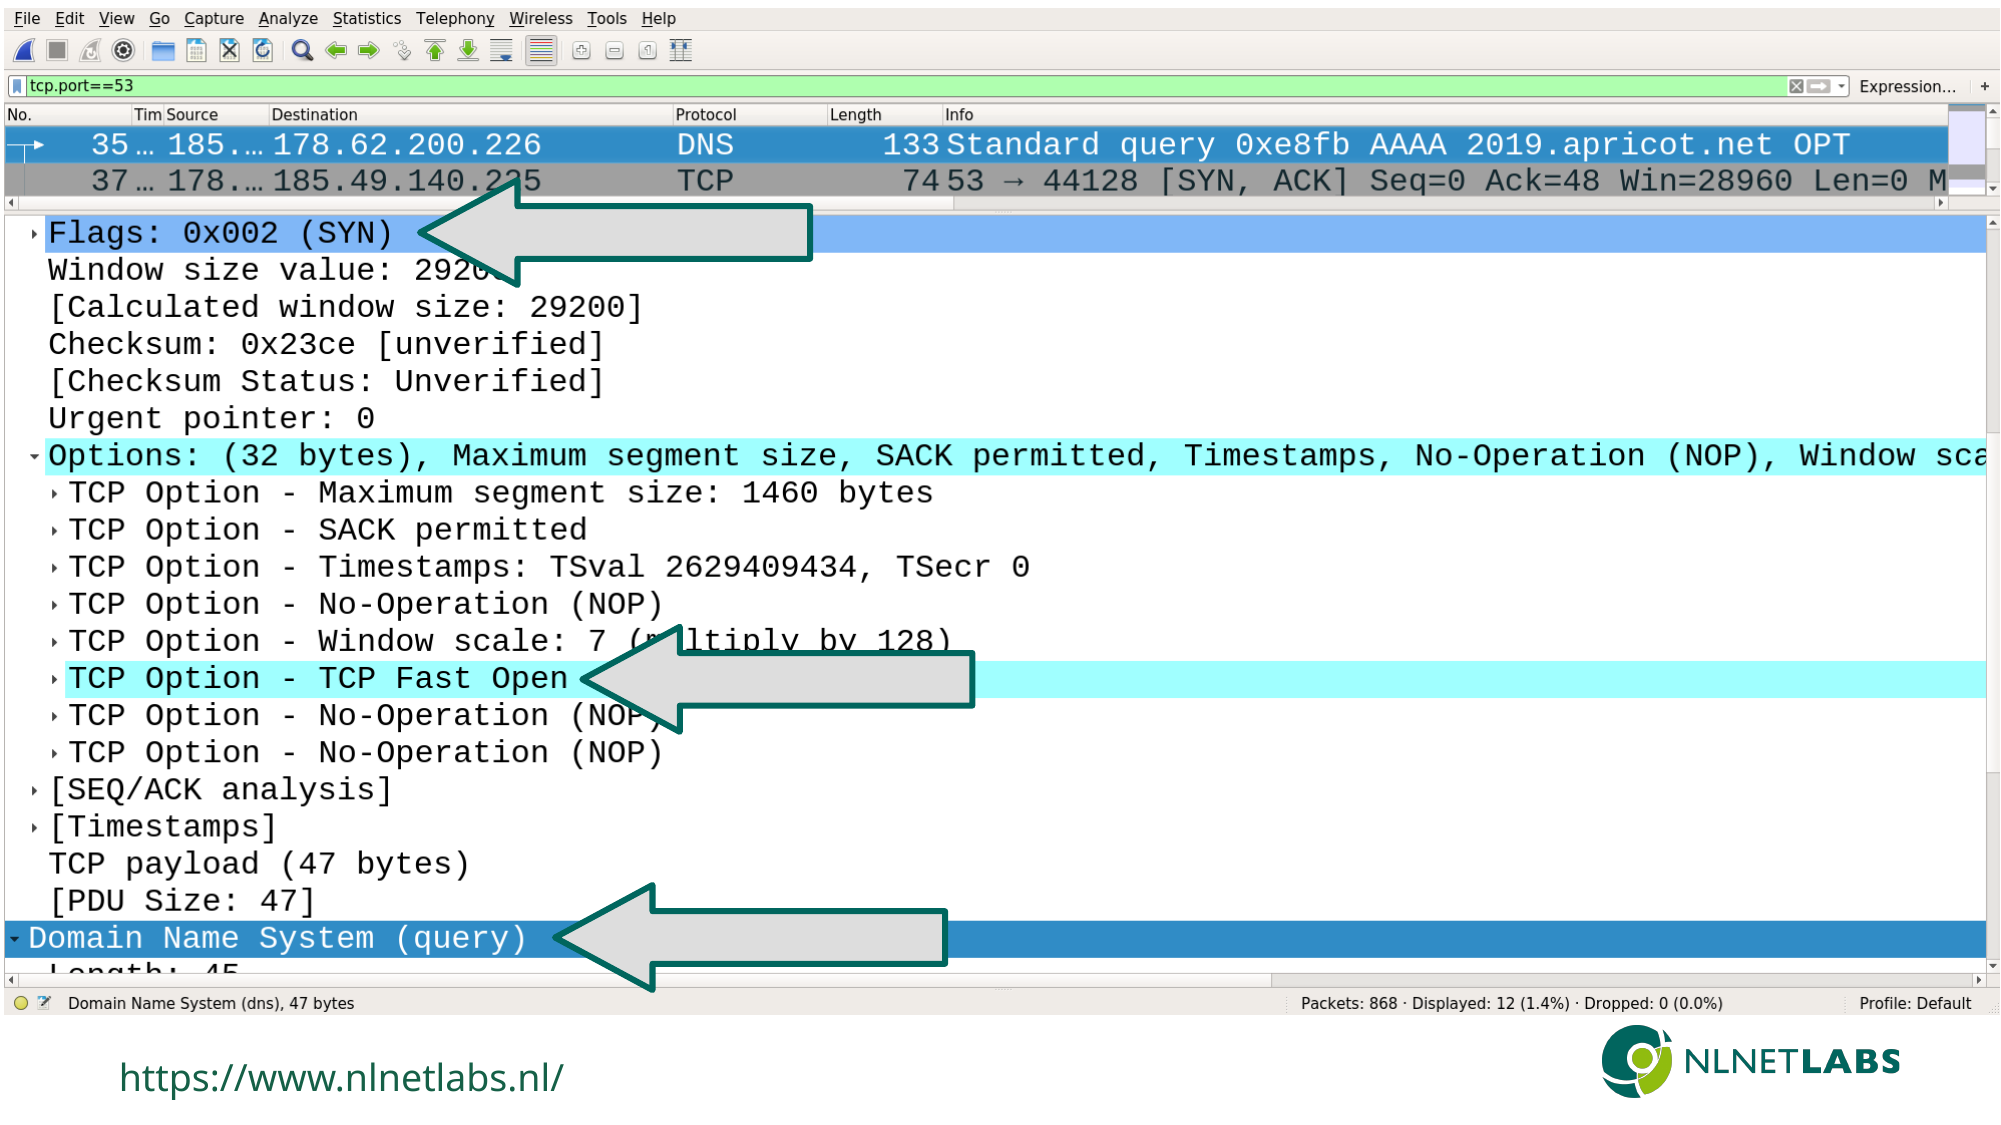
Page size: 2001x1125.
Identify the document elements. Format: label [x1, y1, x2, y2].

picture [1602, 1025, 1900, 1098]
text_box [555, 885, 946, 991]
picture [4, 8, 2000, 1015]
text_box [582, 626, 973, 732]
text_box [420, 179, 811, 286]
